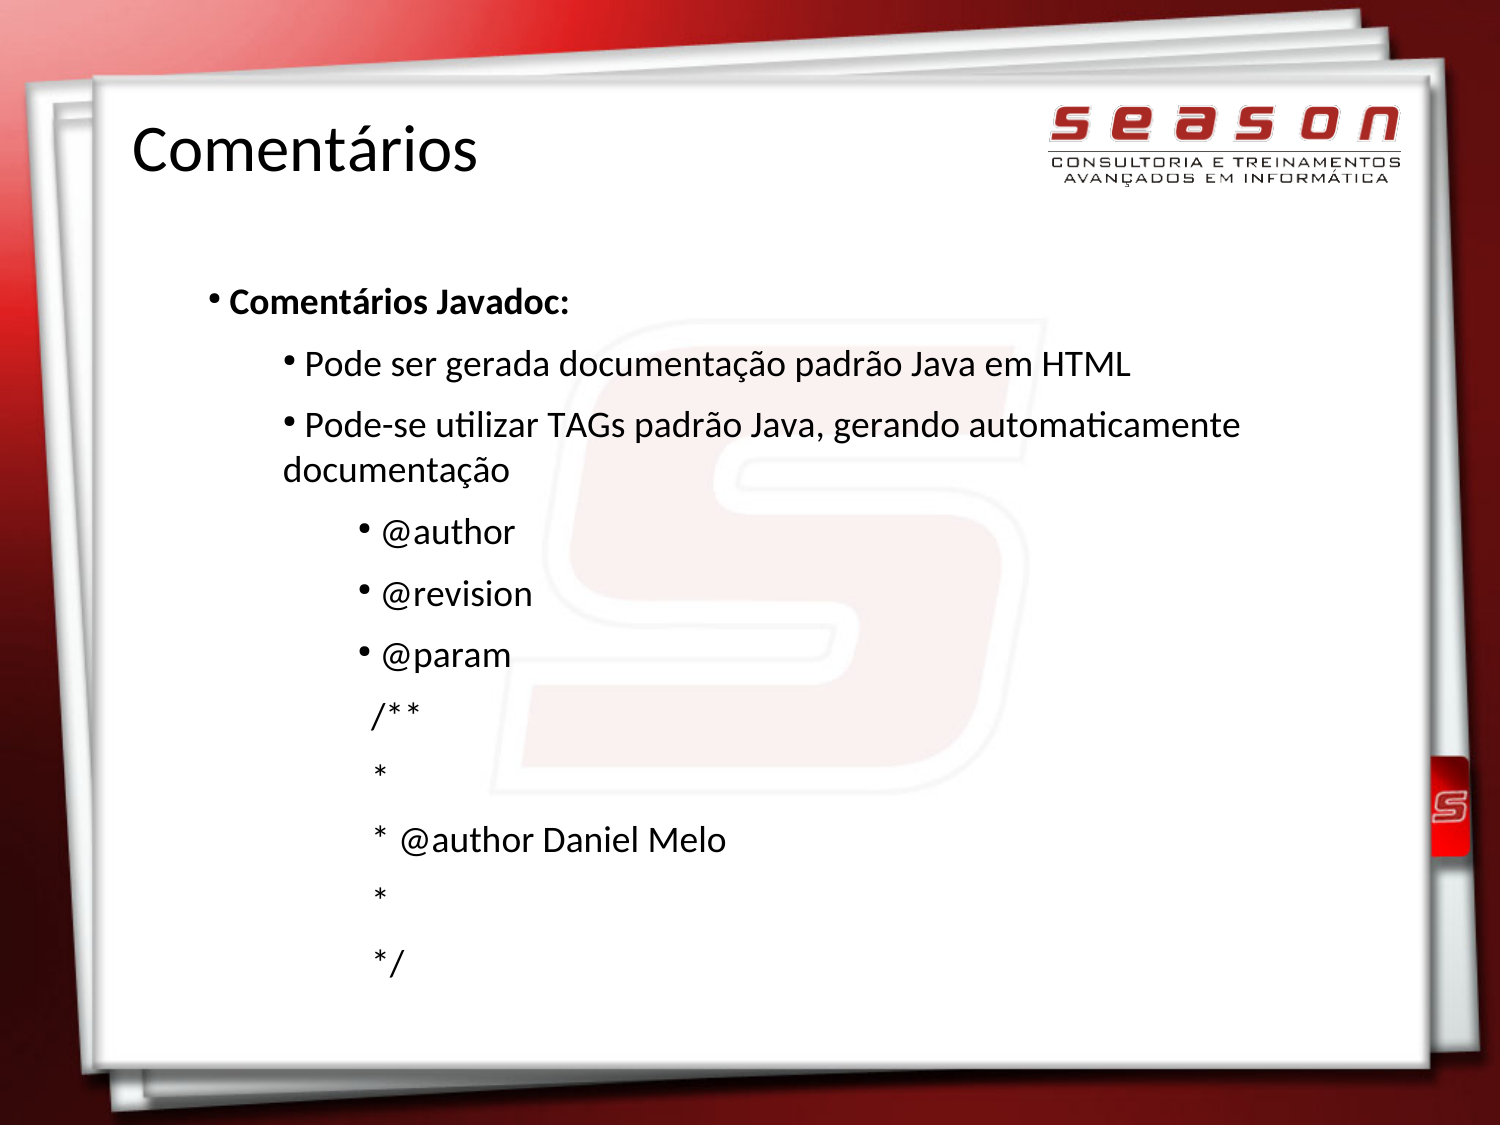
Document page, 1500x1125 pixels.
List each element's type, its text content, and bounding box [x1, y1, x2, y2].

text_box Comentários Javadoc: Pode ser gerada documentação padrão Java em HTML Pode-se utilizar TAGs padrão Java, gerando automaticamente documentação @author @revision @param /** * * @author Daniel Melo * */ [207, 254, 1328, 1007]
title Comentários [118, 33, 1394, 257]
picture [0, 0, 1500, 1125]
